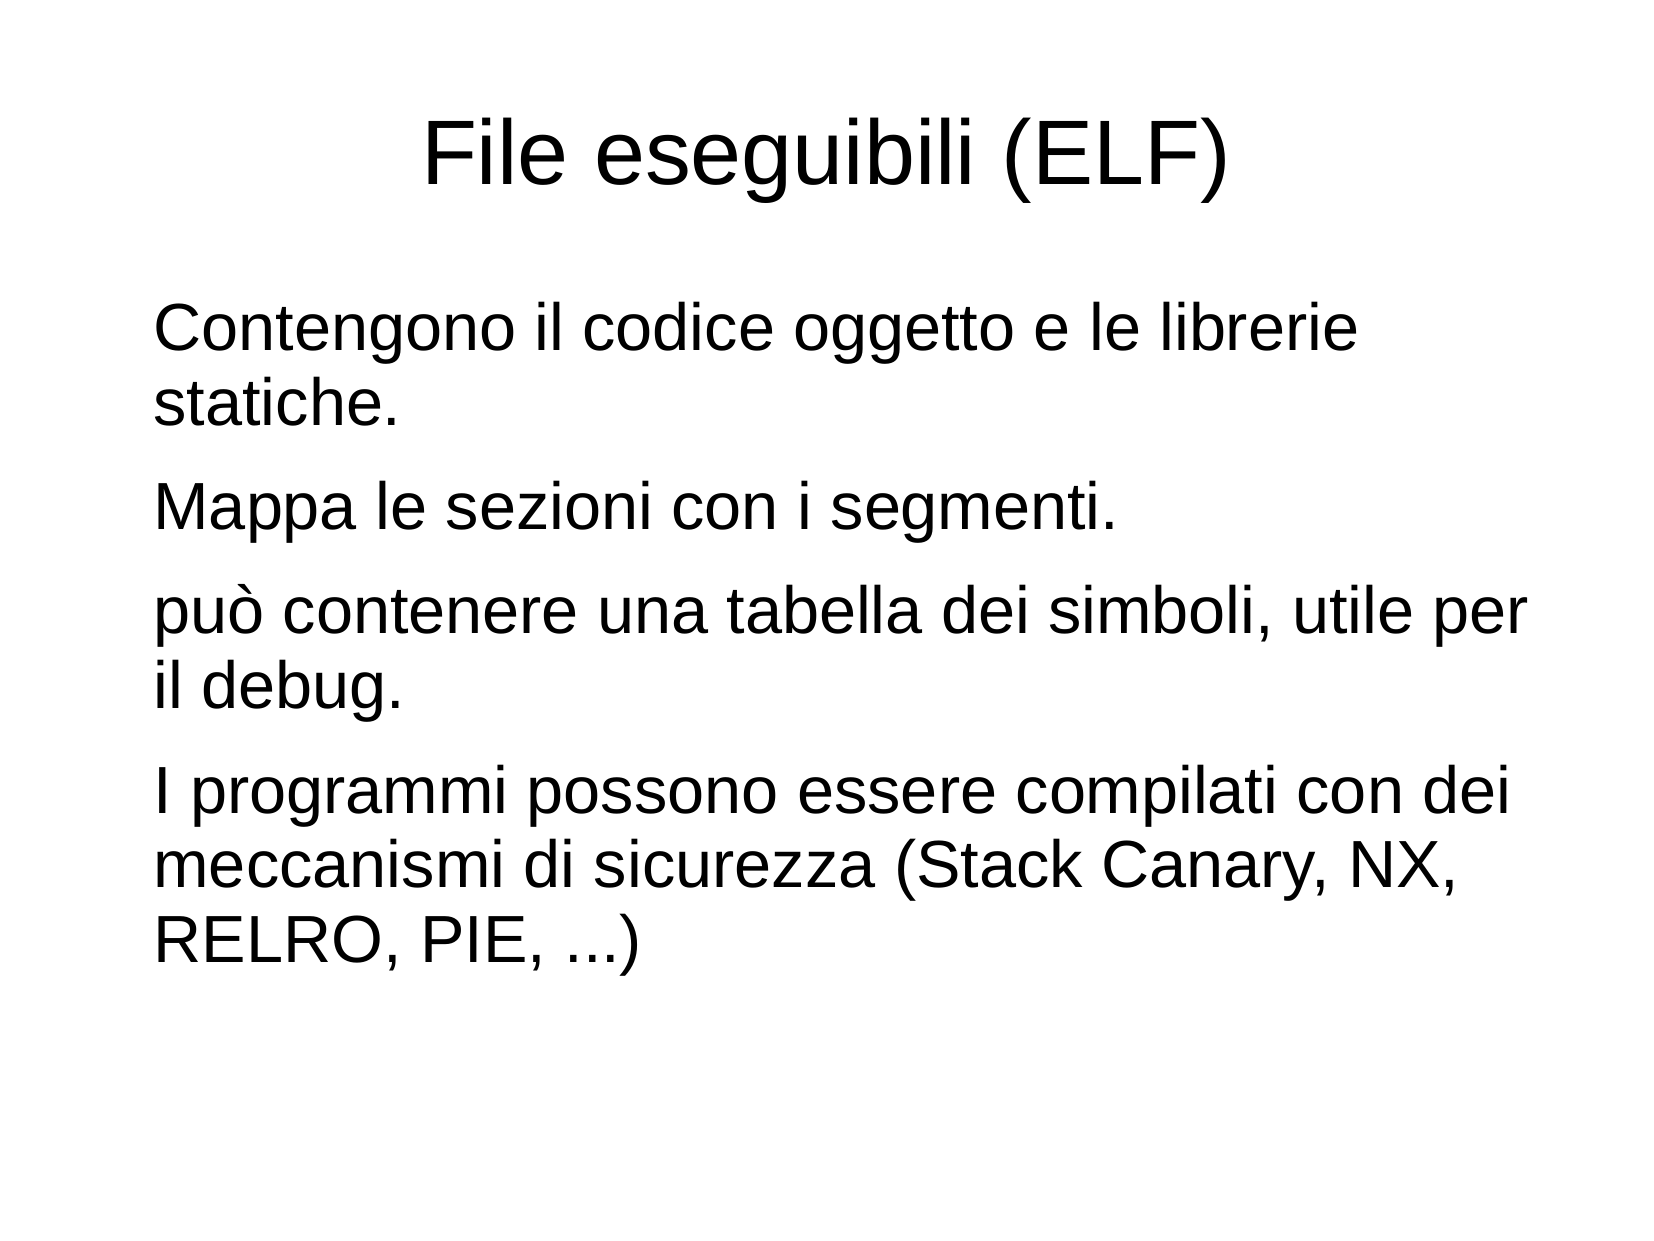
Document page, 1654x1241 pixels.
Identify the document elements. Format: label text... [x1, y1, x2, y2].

title File eseguibili (ELF) [82, 49, 1571, 257]
list Contengono il codice oggetto e le librerie statiche. Mappa le sezioni con i segmenti. può contenere una tabella dei simboli, utile per il debug. I programmi possono essere compilati con dei meccanismi di sicurezza (Stack Canary, NX, RELRO, PIE, ...) [82, 290, 1571, 1010]
